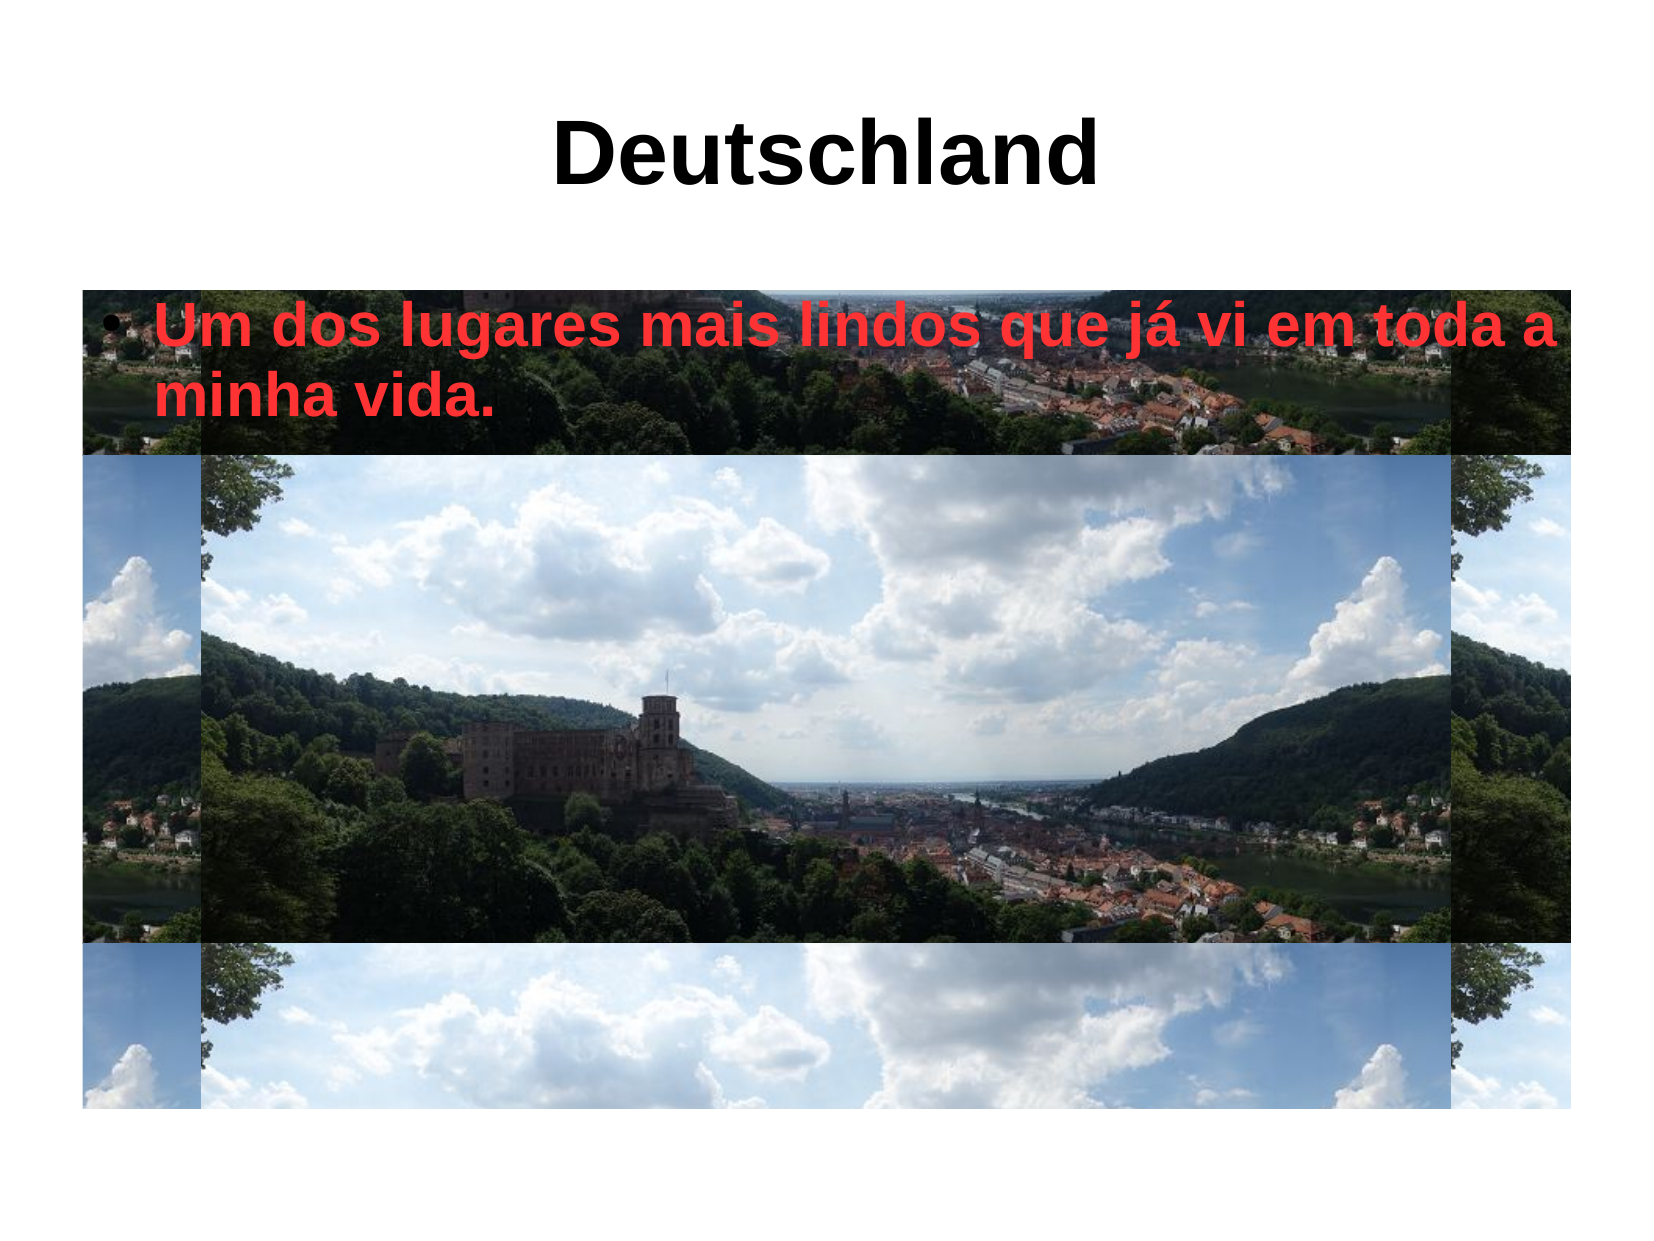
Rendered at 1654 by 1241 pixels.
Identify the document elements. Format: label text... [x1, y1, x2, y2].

list Um dos lugares mais lindos que já vi em toda a minha vida. [82, 290, 1571, 1109]
title Deutschland [82, 49, 1571, 257]
